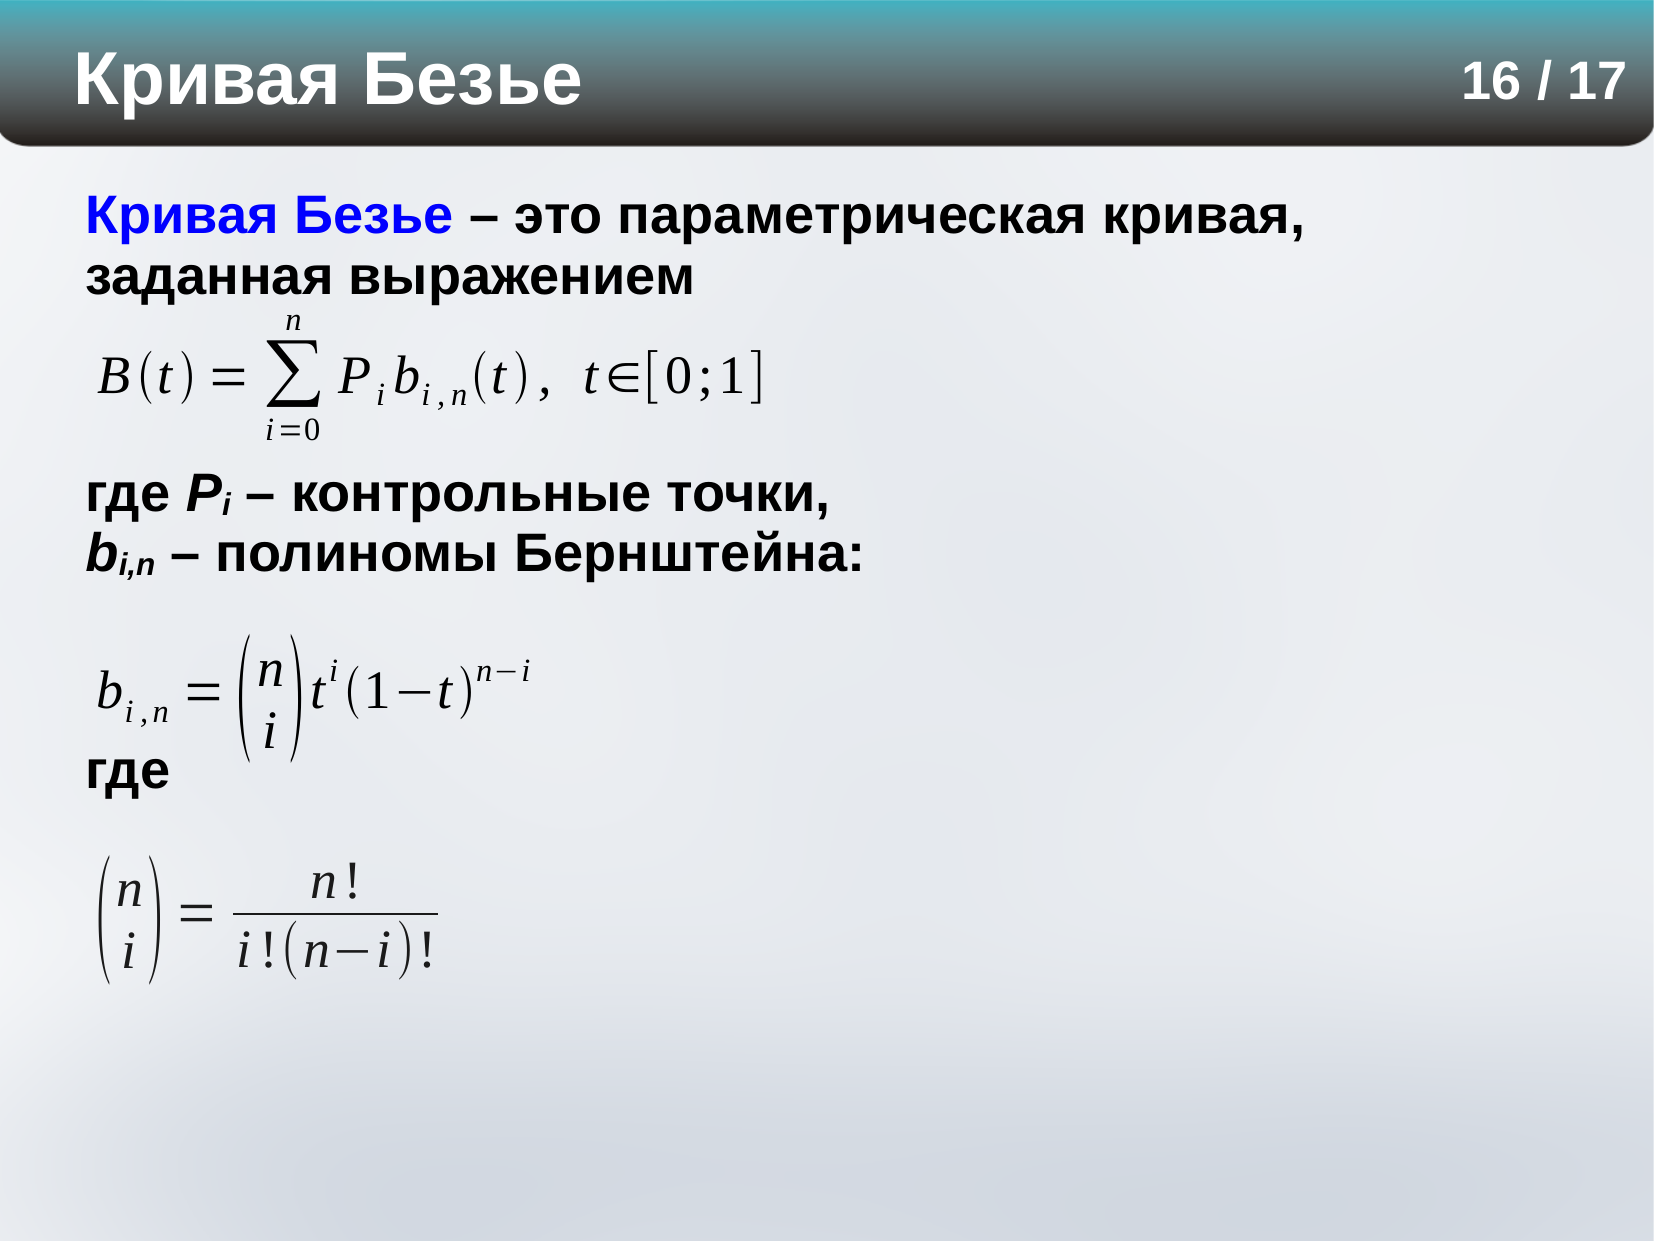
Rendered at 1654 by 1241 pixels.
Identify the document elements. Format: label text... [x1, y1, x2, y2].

picture [0, 0, 1654, 1241]
text_box <номер> / 17 [1446, 42, 1654, 119]
text_box Кривая Безье – это параметрическая кривая, заданная выражением где Pi – контрольные точки, bi,n – полиномы Бернштейна: где [70, 177, 1565, 998]
chart [88, 301, 771, 448]
text_box Кривая Безье [59, 29, 1359, 129]
chart [88, 631, 536, 767]
chart [88, 850, 447, 988]
